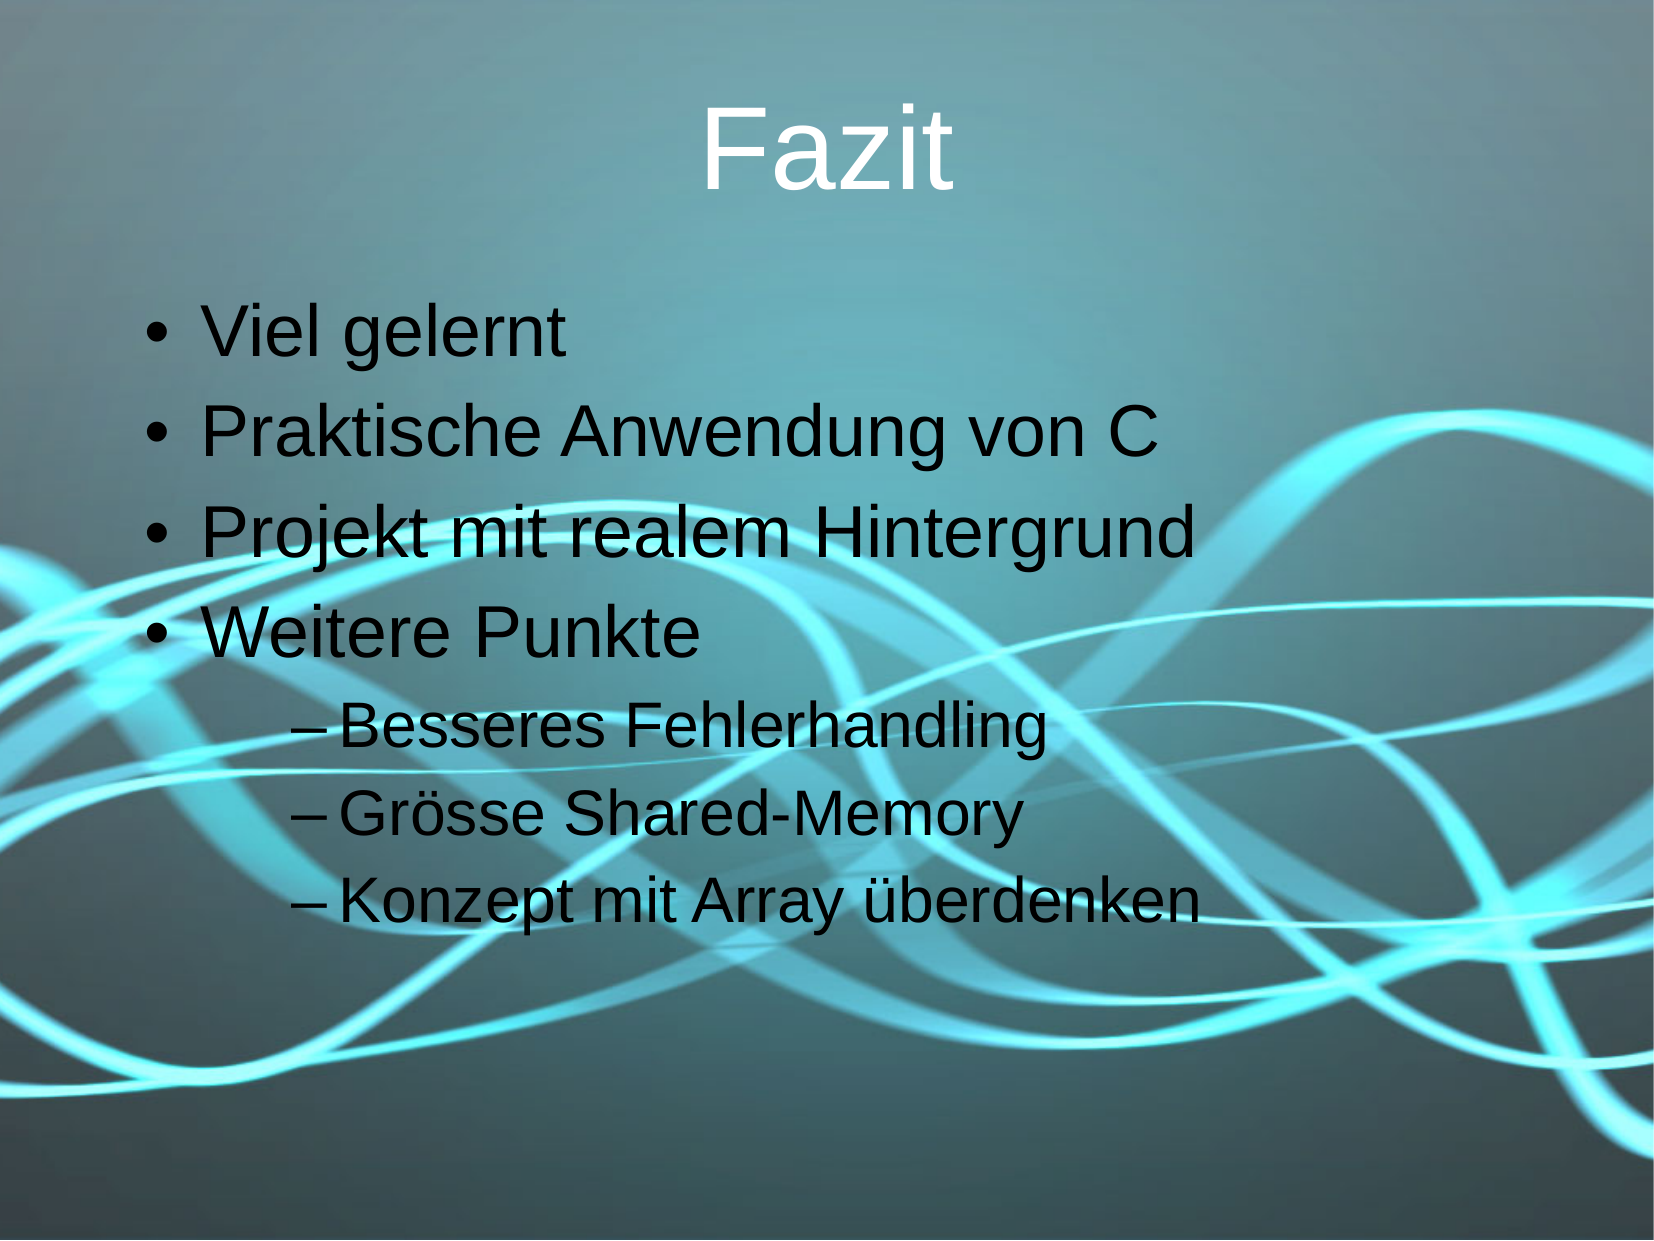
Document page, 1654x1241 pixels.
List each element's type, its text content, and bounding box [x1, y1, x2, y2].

list Viel gelernt Praktische Anwendung von C Projekt mit realem Hintergrund Weitere Punkte Besseres Fehlerhandling Grösse Shared-Memory Konzept mit Array überdenken [82, 290, 1571, 1010]
picture [0, 0, 1654, 1240]
title Fazit [124, 15, 1530, 282]
